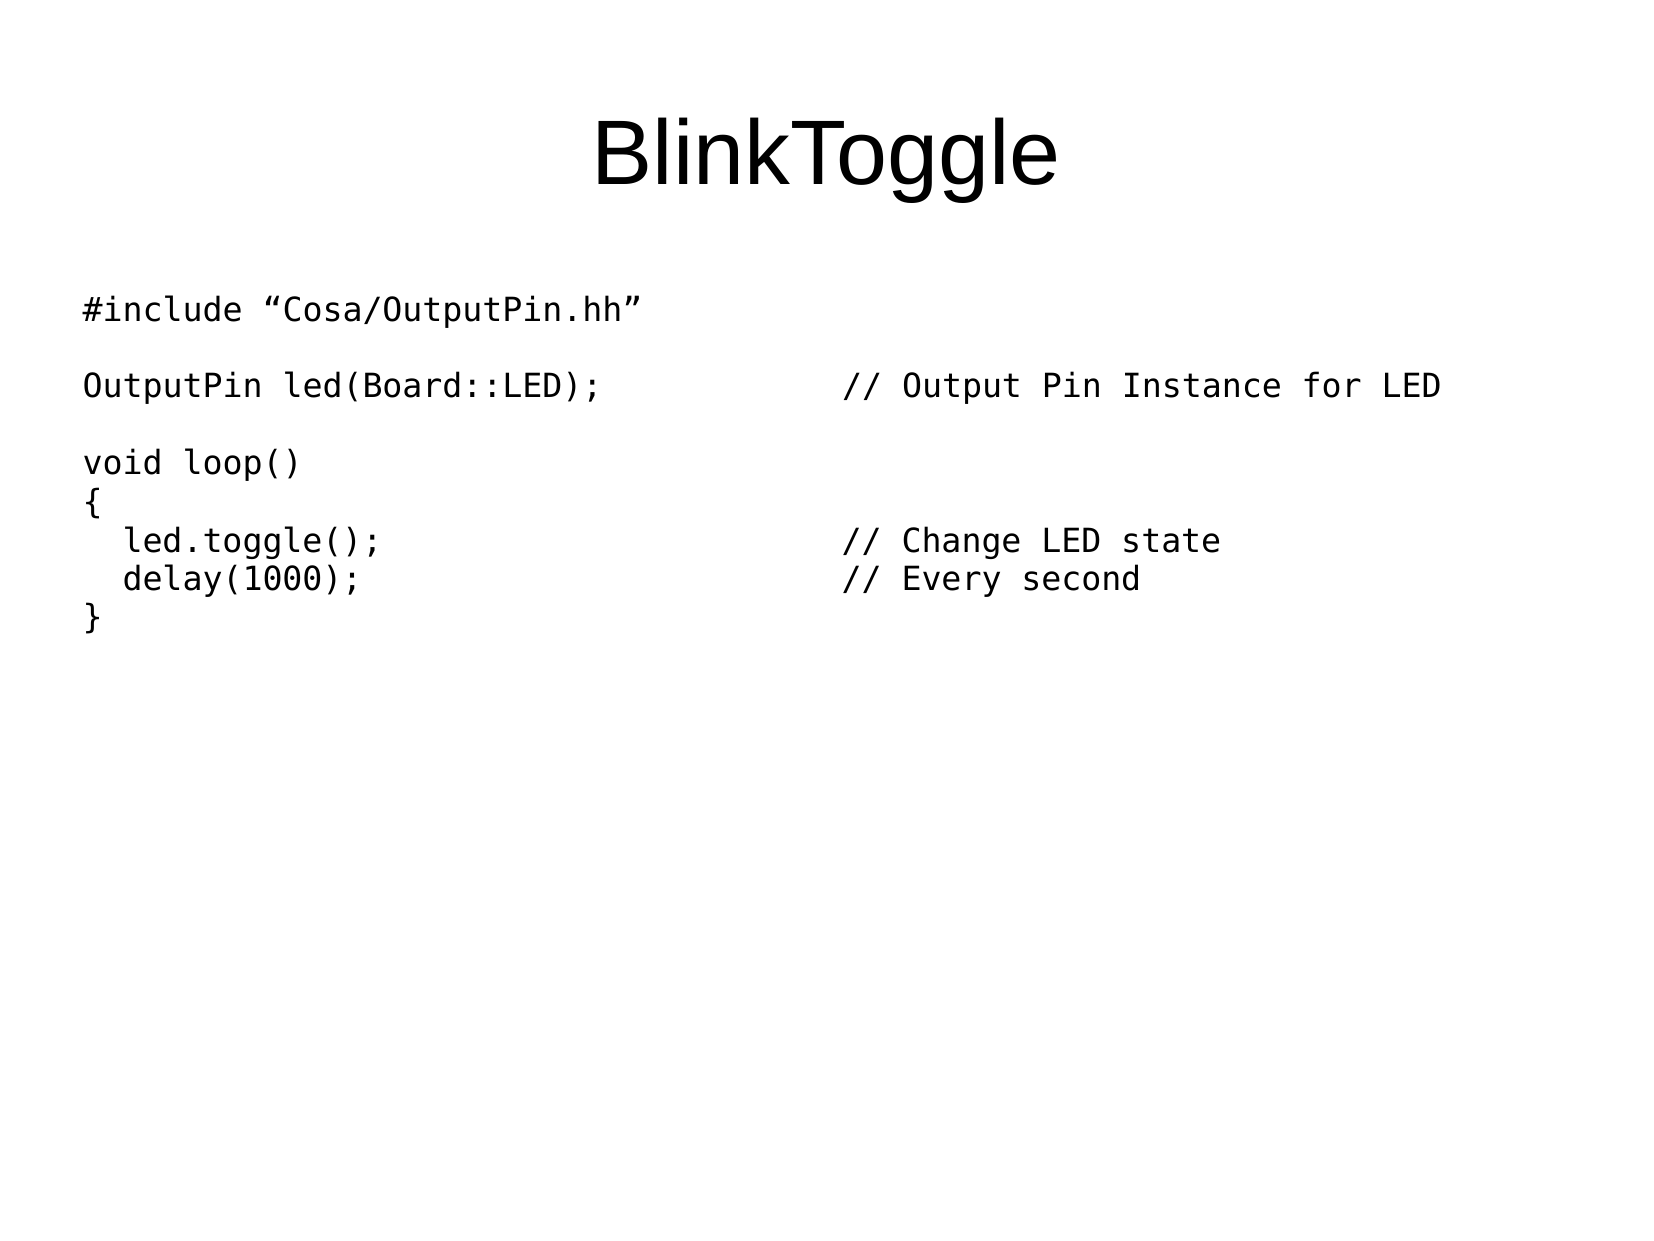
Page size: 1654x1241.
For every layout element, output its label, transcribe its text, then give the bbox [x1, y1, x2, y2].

title BlinkToggle [82, 49, 1571, 257]
list #include “Cosa/OutputPin.hh” OutputPin led(Board::LED); // Output Pin Instance for LED void loop() { led.toggle(); // Change LED state delay(1000); // Every second } [82, 290, 1571, 1010]
